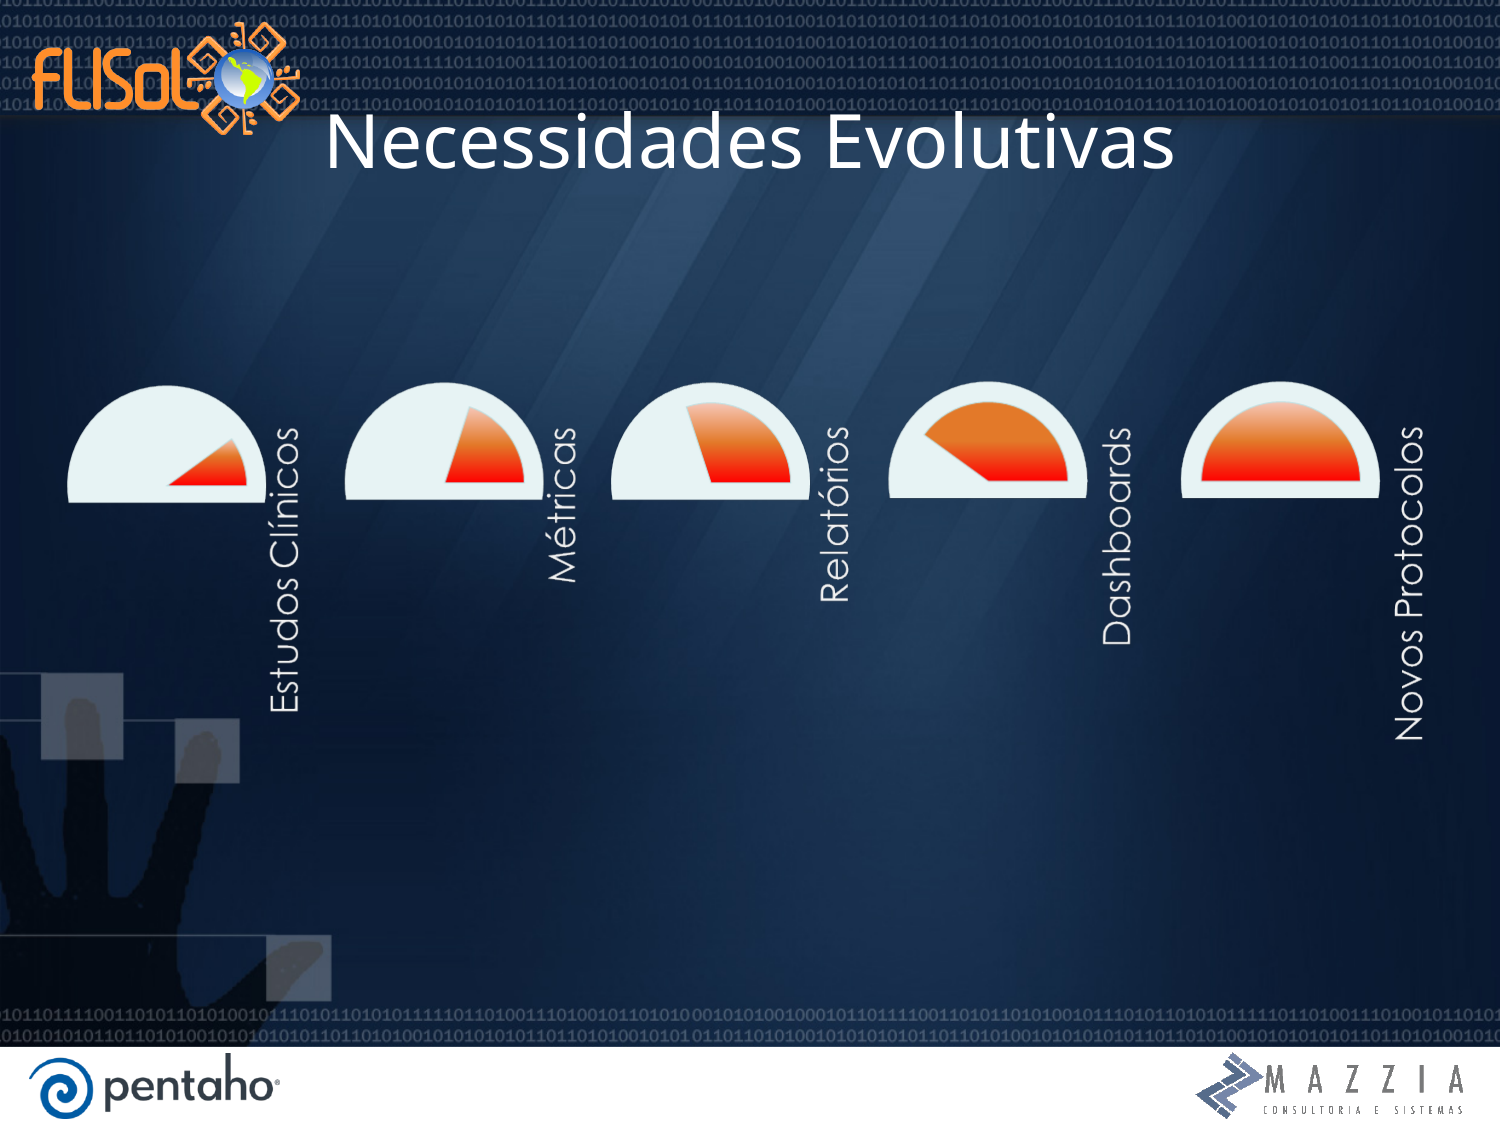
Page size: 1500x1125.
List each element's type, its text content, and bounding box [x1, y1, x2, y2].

title Necessidades Evolutivas [75, 45, 1426, 207]
picture [0, 0, 1500, 1046]
picture [29, 1053, 280, 1119]
picture [1195, 1052, 1463, 1119]
